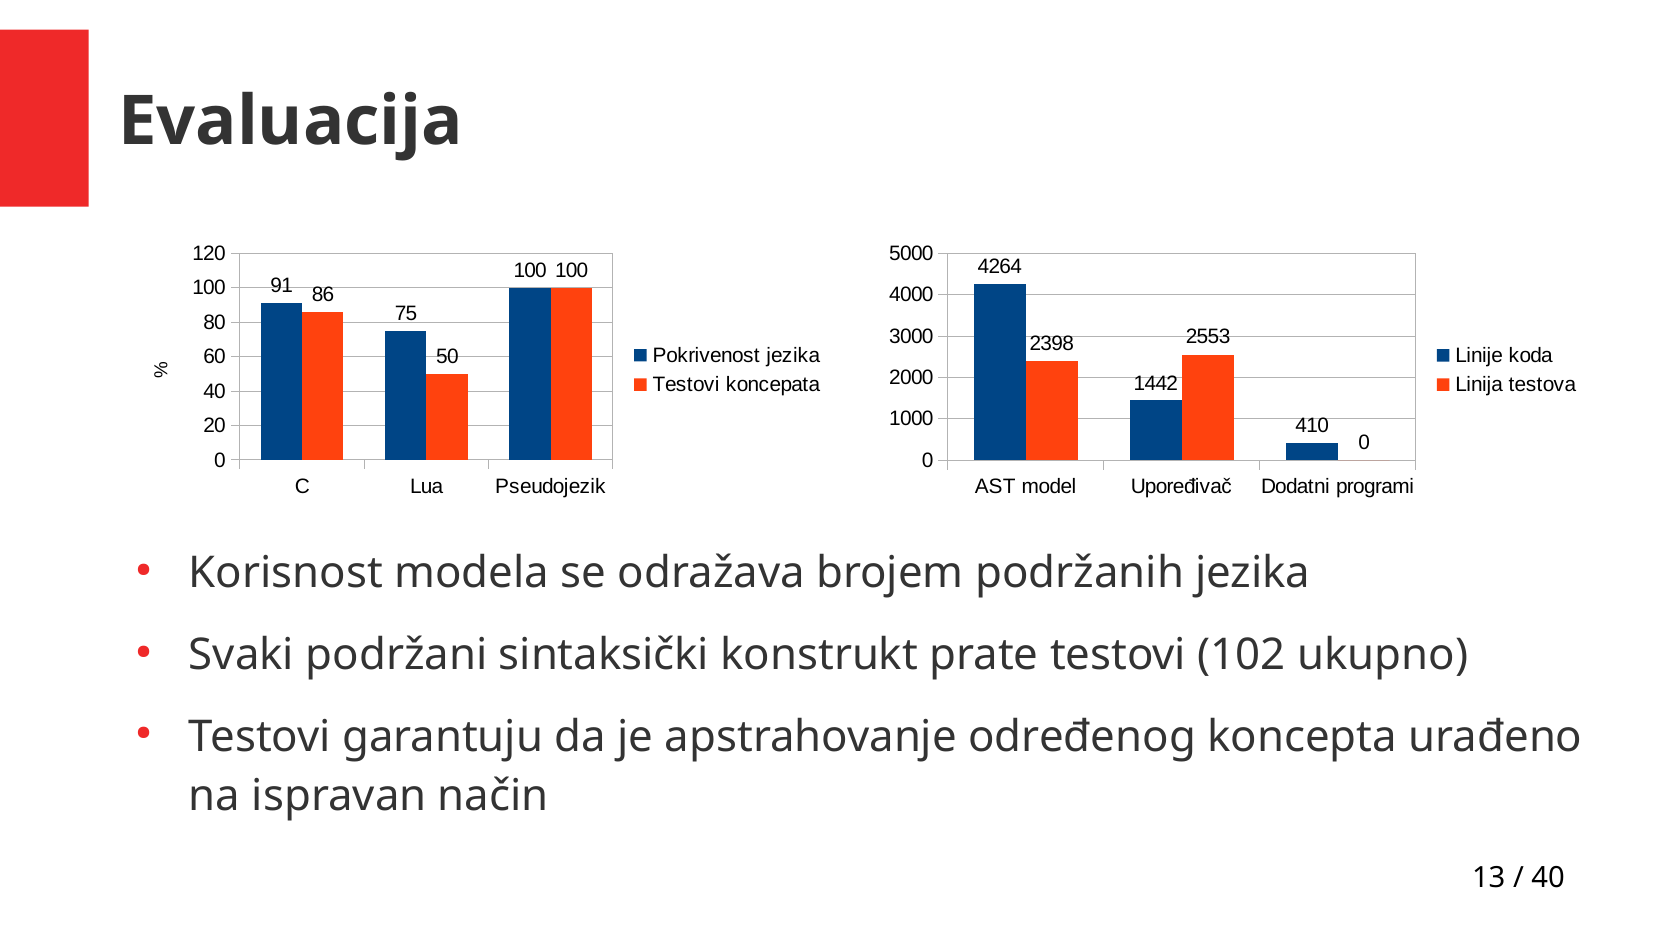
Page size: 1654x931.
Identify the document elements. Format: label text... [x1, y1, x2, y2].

chart [118, 236, 840, 504]
title Evaluacija [118, 29, 1595, 207]
chart [874, 236, 1596, 504]
list Korisnost modela se odražava brojem podržanih jezika Svaki podržani sintaksički konstrukt prate testovi (102 ukupno) Testovi garantuju da je apstrahovanje određenog koncepta urađeno na ispravan način [118, 541, 1595, 809]
